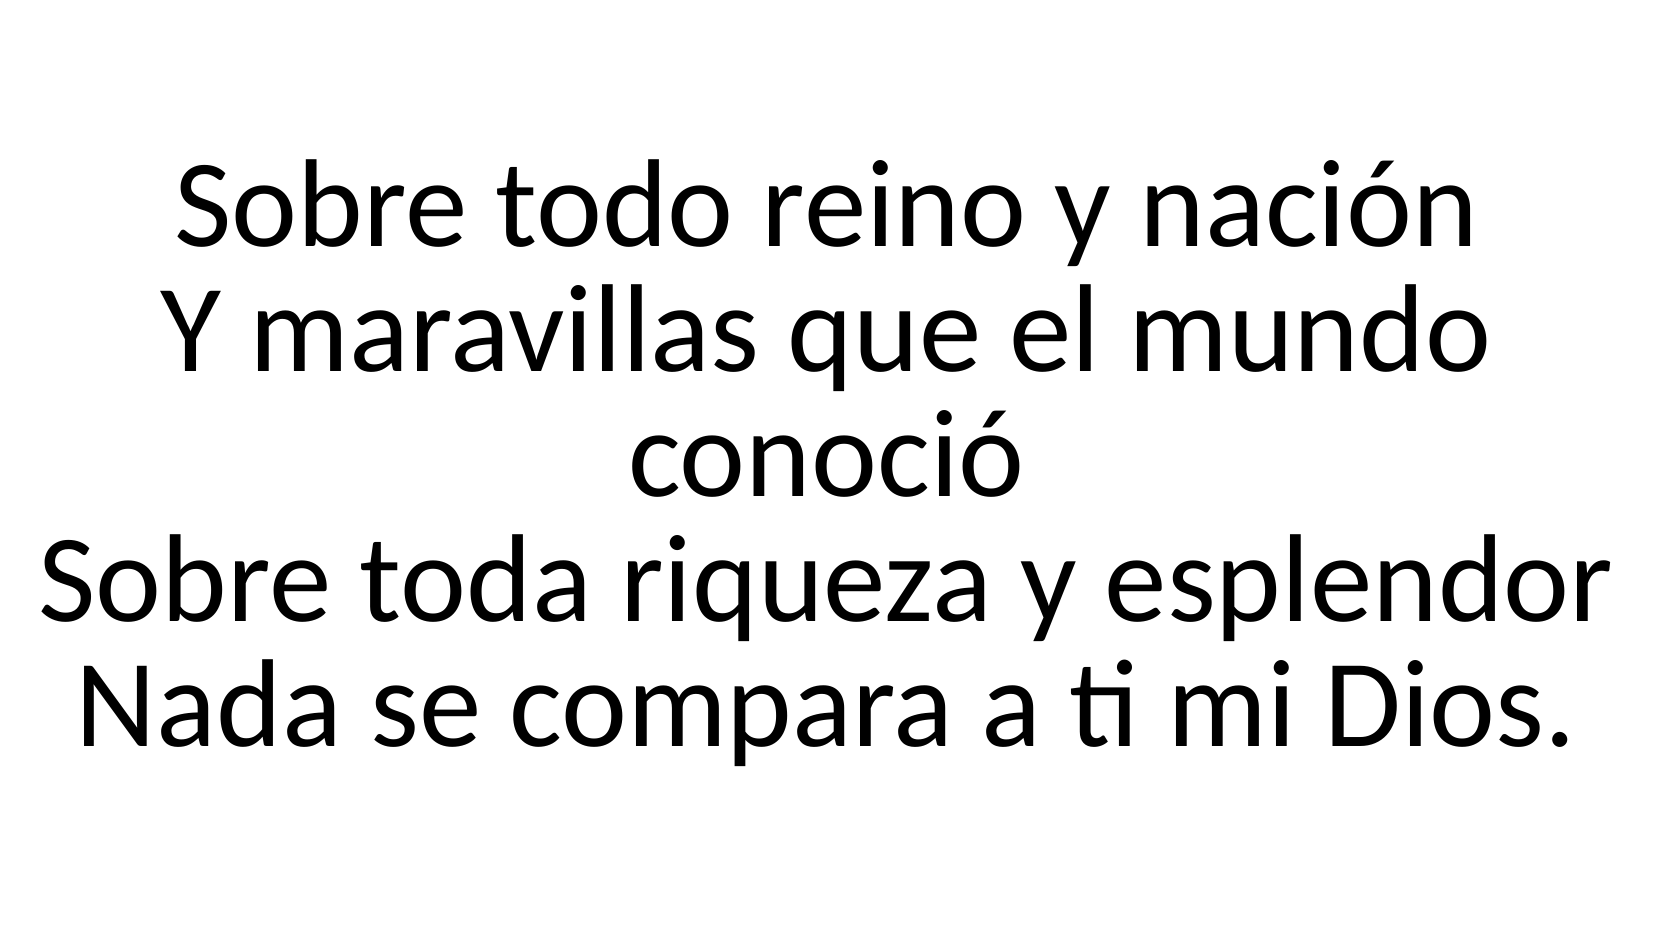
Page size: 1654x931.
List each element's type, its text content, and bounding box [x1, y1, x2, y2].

title Sobre todo reino y nación Y maravillas que el mundo conoció Sobre toda riqueza y esplendor Nada se compara a ti mi Dios. [0, 0, 1654, 931]
